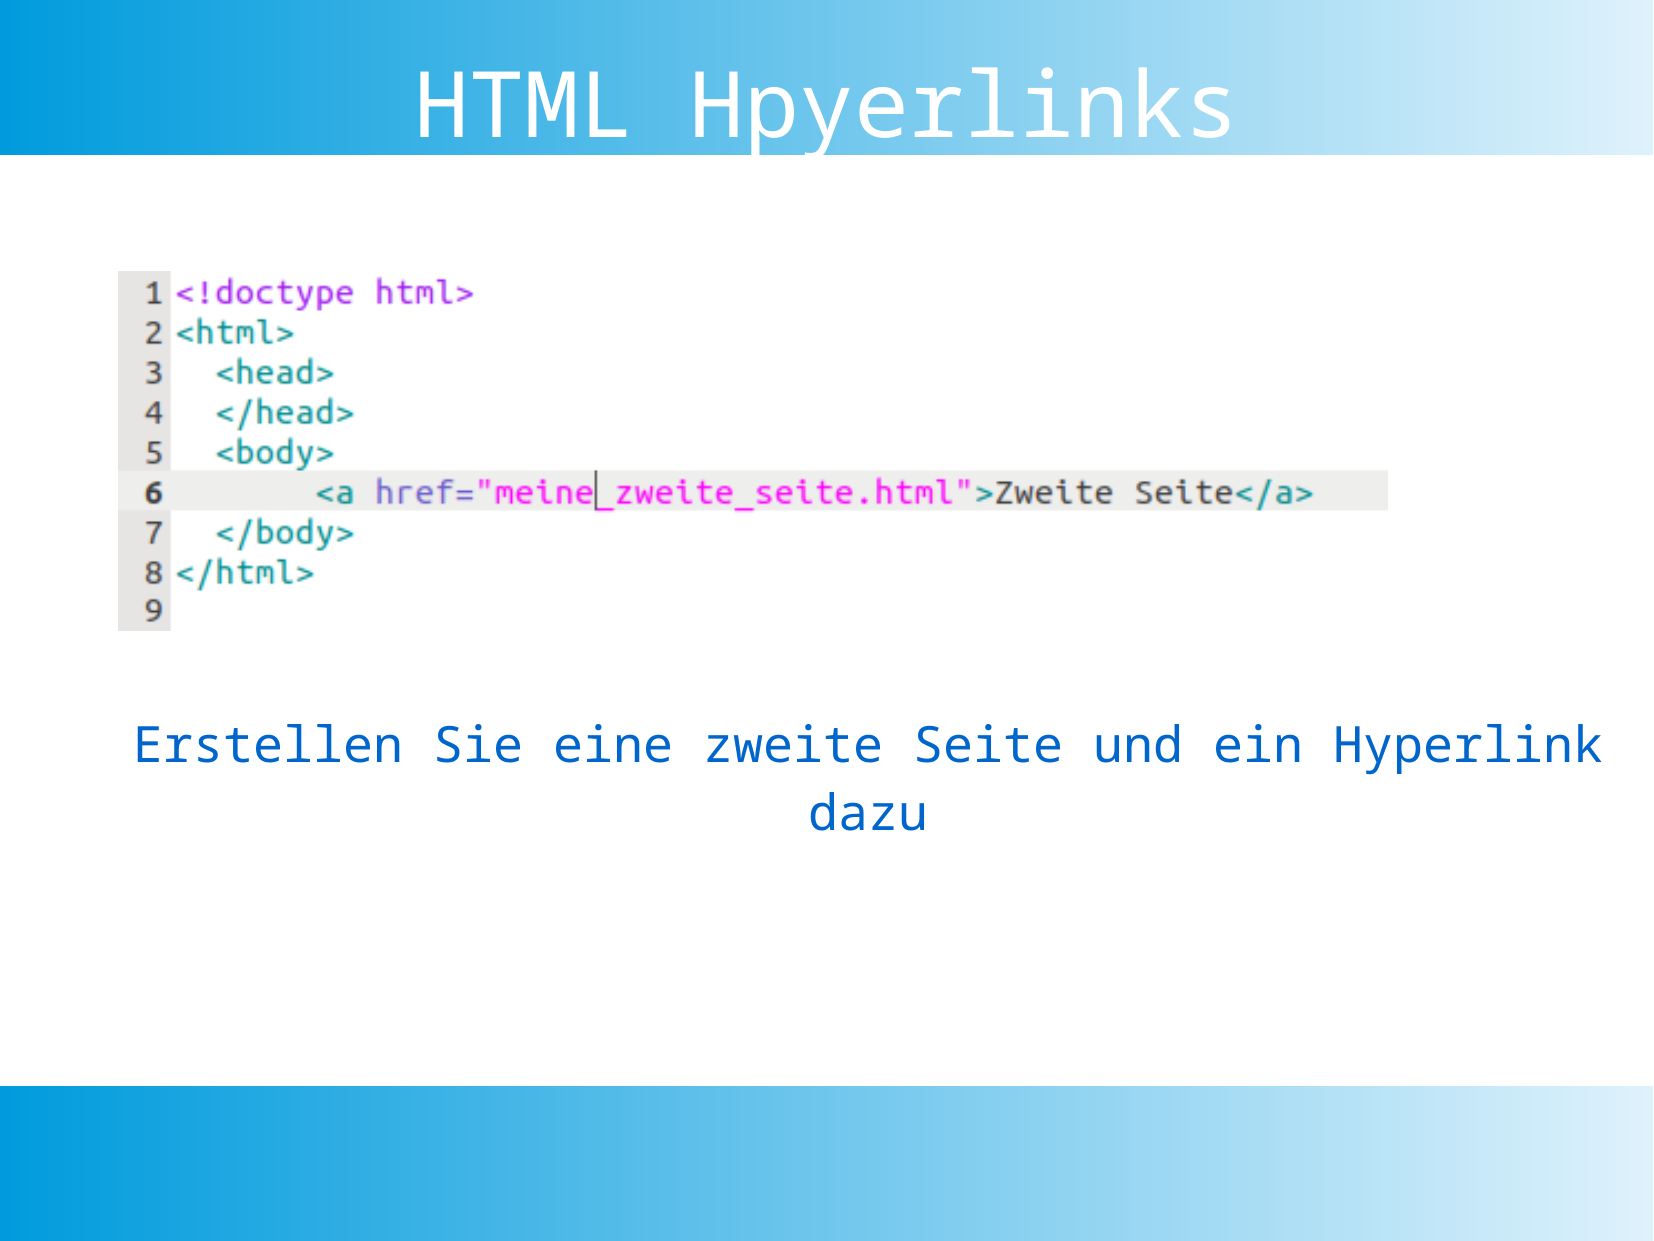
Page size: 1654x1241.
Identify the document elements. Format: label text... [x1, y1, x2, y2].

picture [118, 271, 1388, 632]
title HTML Hpyerlinks [82, 40, 1571, 163]
list Erstellen Sie eine zweite Seite und ein Hyperlink dazu [0, 708, 1654, 863]
